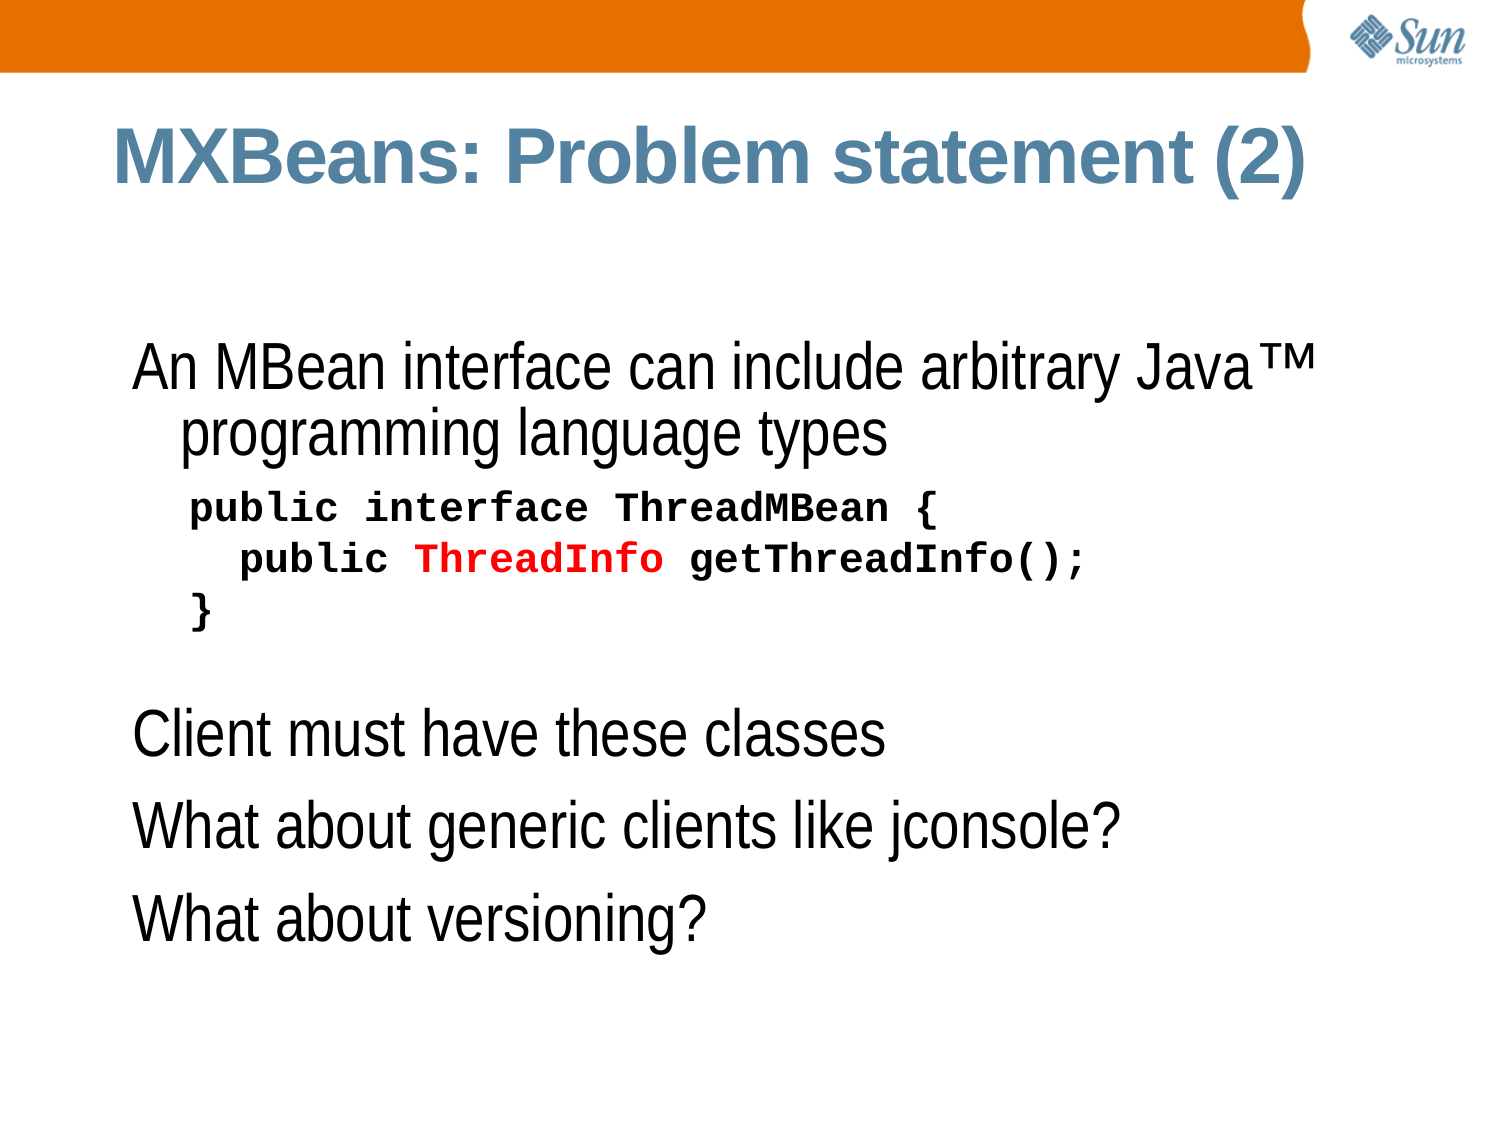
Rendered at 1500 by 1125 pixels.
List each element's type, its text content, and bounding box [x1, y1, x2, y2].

text_box public interface ThreadMBean { public ThreadInfo getThreadInfo(); } [174, 476, 1322, 642]
picture [0, 0, 1500, 75]
list An MBean interface can include arbitrary Java™ programming language types Client must have these classes What about generic clients like jconsole? What about versioning? [112, 337, 1463, 1113]
title MXBeans: Problem statement (2) [112, 120, 1417, 271]
